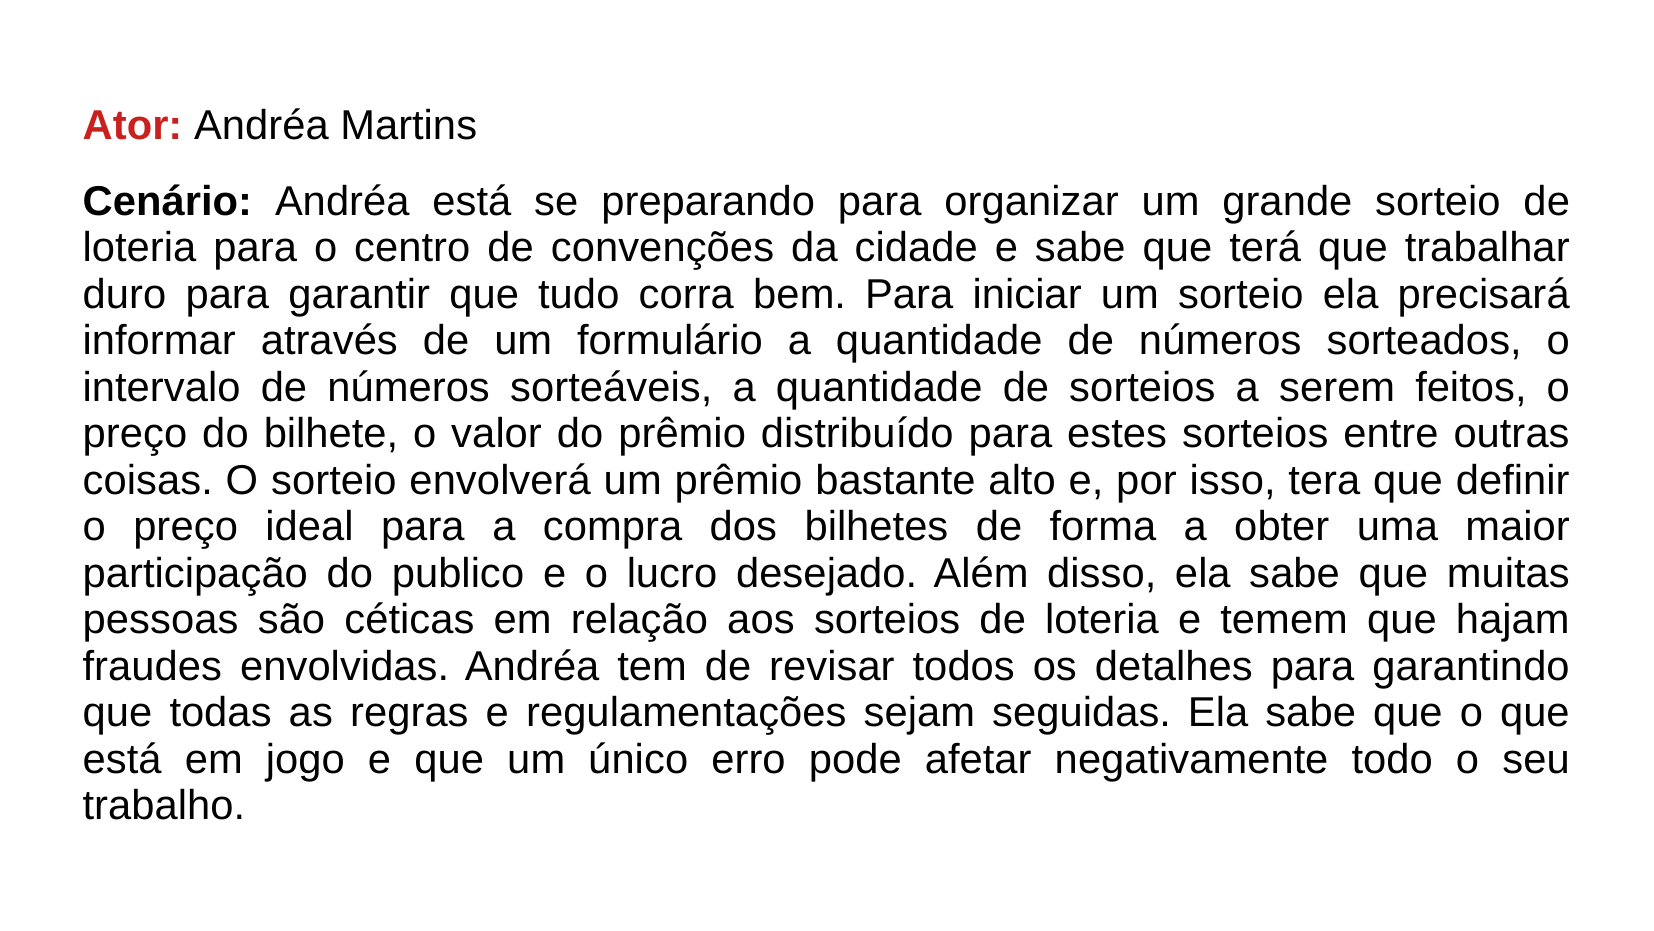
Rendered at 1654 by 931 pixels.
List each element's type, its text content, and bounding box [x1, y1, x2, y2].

subtitle Ator: Andréa Martins Cenário: Andréa está se preparando para organizar um grande sorteio de loteria para o centro de convenções da cidade e sabe que terá que trabalhar duro para garantir que tudo corra bem. Para iniciar um sorteio ela precisará informar através de um formulário a quantidade de números sorteados, o intervalo de números sorteáveis, a quantidade de sorteios a serem feitos, o preço do bilhete, o valor do prêmio distribuído para estes sorteios entre outras coisas. O sorteio envolverá um prêmio bastante alto e, por isso, tera que definir o preço ideal para a compra dos bilhetes de forma a obter uma maior participação do publico e o lucro desejado. Além disso, ela sabe que muitas pessoas são céticas em relação aos sorteios de loteria e temem que hajam fraudes envolvidas. Andréa tem de revisar todos os detalhes para garantindo que todas as regras e regulamentações sejam seguidas. Ela sabe que o que está em jogo e que um único erro pode afetar negativamente todo o seu trabalho. [82, 0, 1571, 931]
